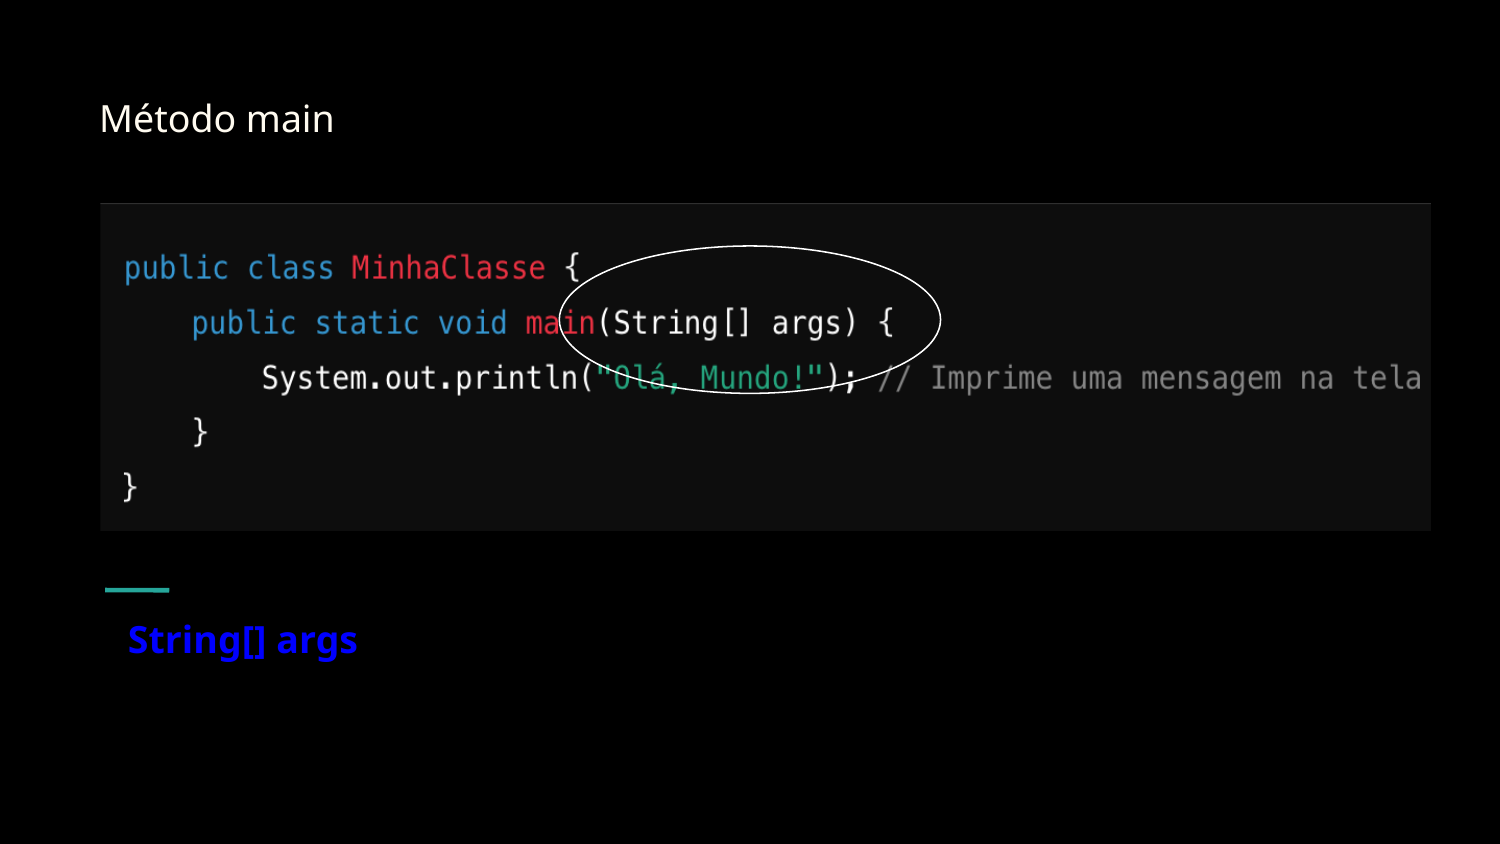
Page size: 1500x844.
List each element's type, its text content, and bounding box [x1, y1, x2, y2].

text_box String[] args: Parâmetro que permite passar argumentos ao programa pela linha de comando. [112, 601, 1444, 844]
picture [100, 203, 1431, 531]
title Método main [84, 40, 840, 156]
